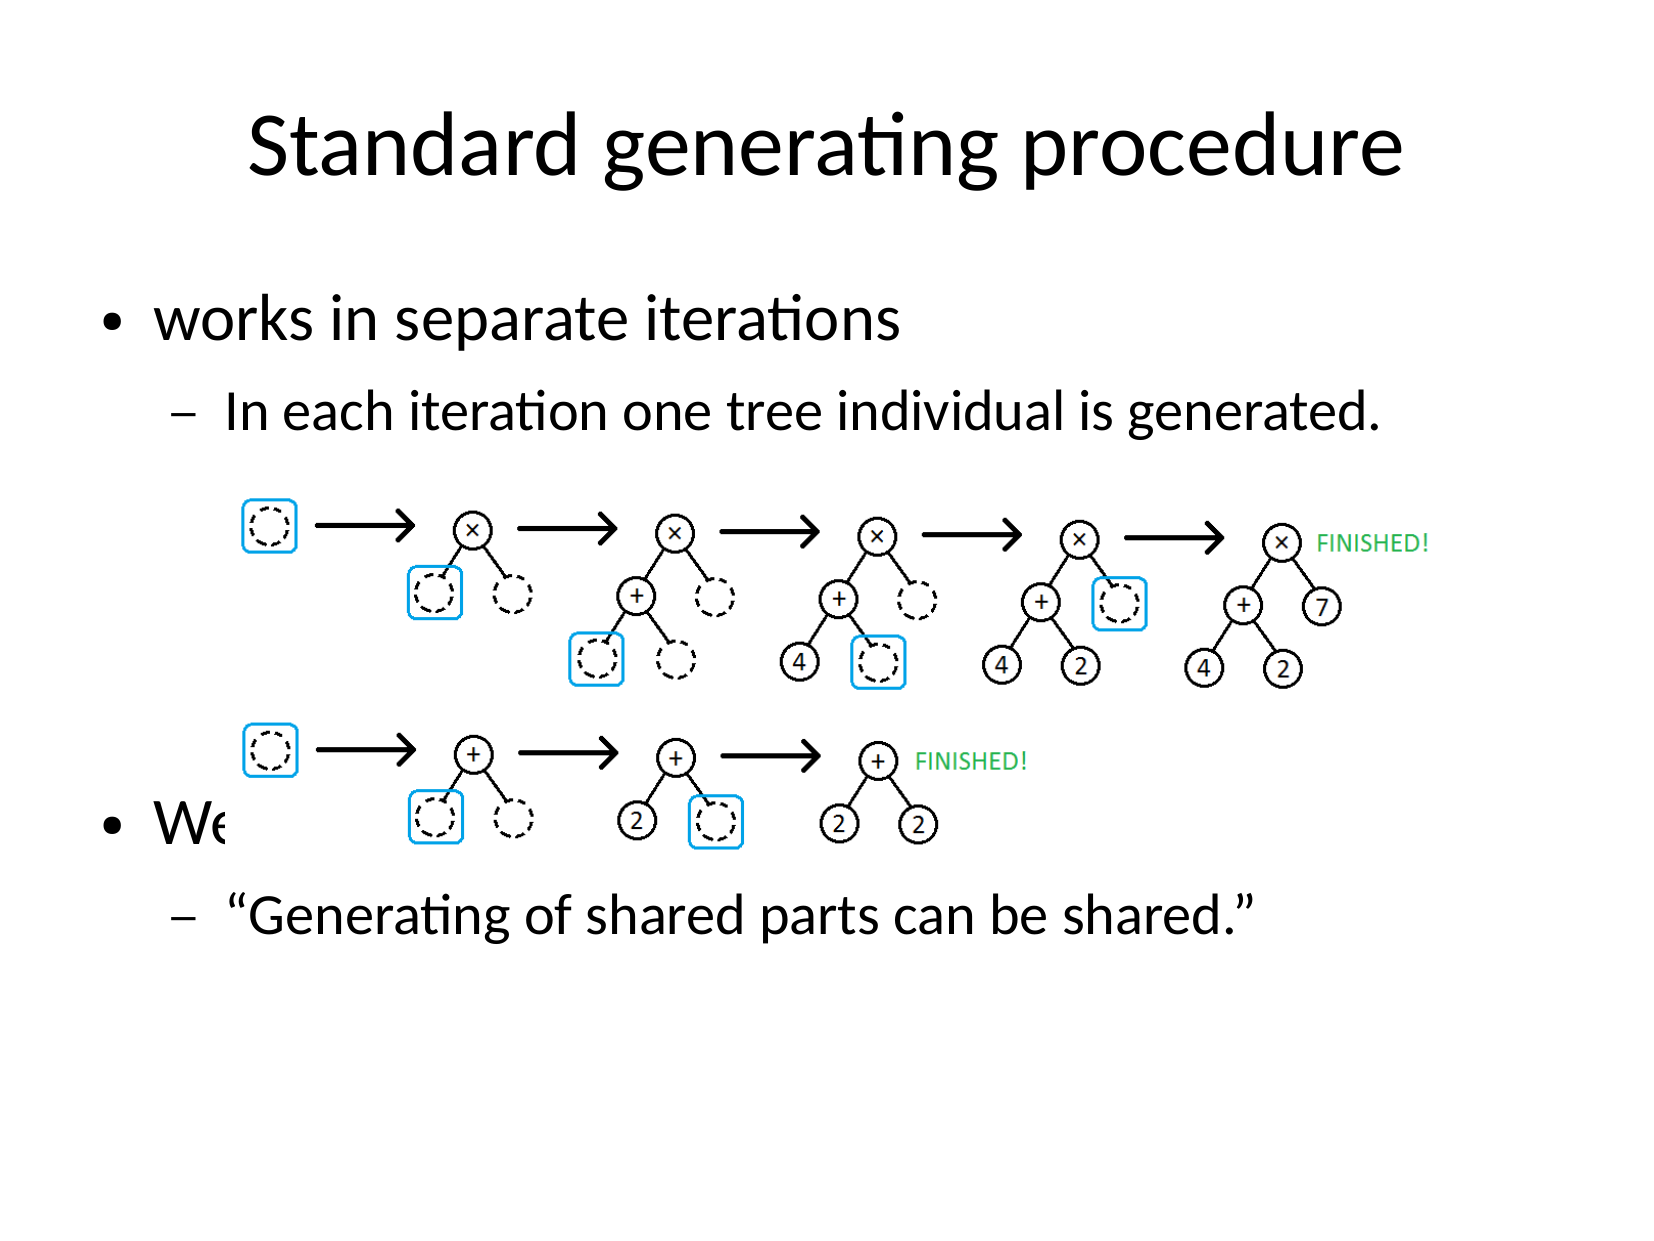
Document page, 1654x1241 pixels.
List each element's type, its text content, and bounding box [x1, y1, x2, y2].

list works in separate iterations In each iteration one tree individual is generated. We can do this differently: “Generating of shared parts can be shared.” [82, 290, 1538, 1171]
title Standard generating procedure [82, 40, 1571, 266]
picture [225, 484, 1448, 869]
